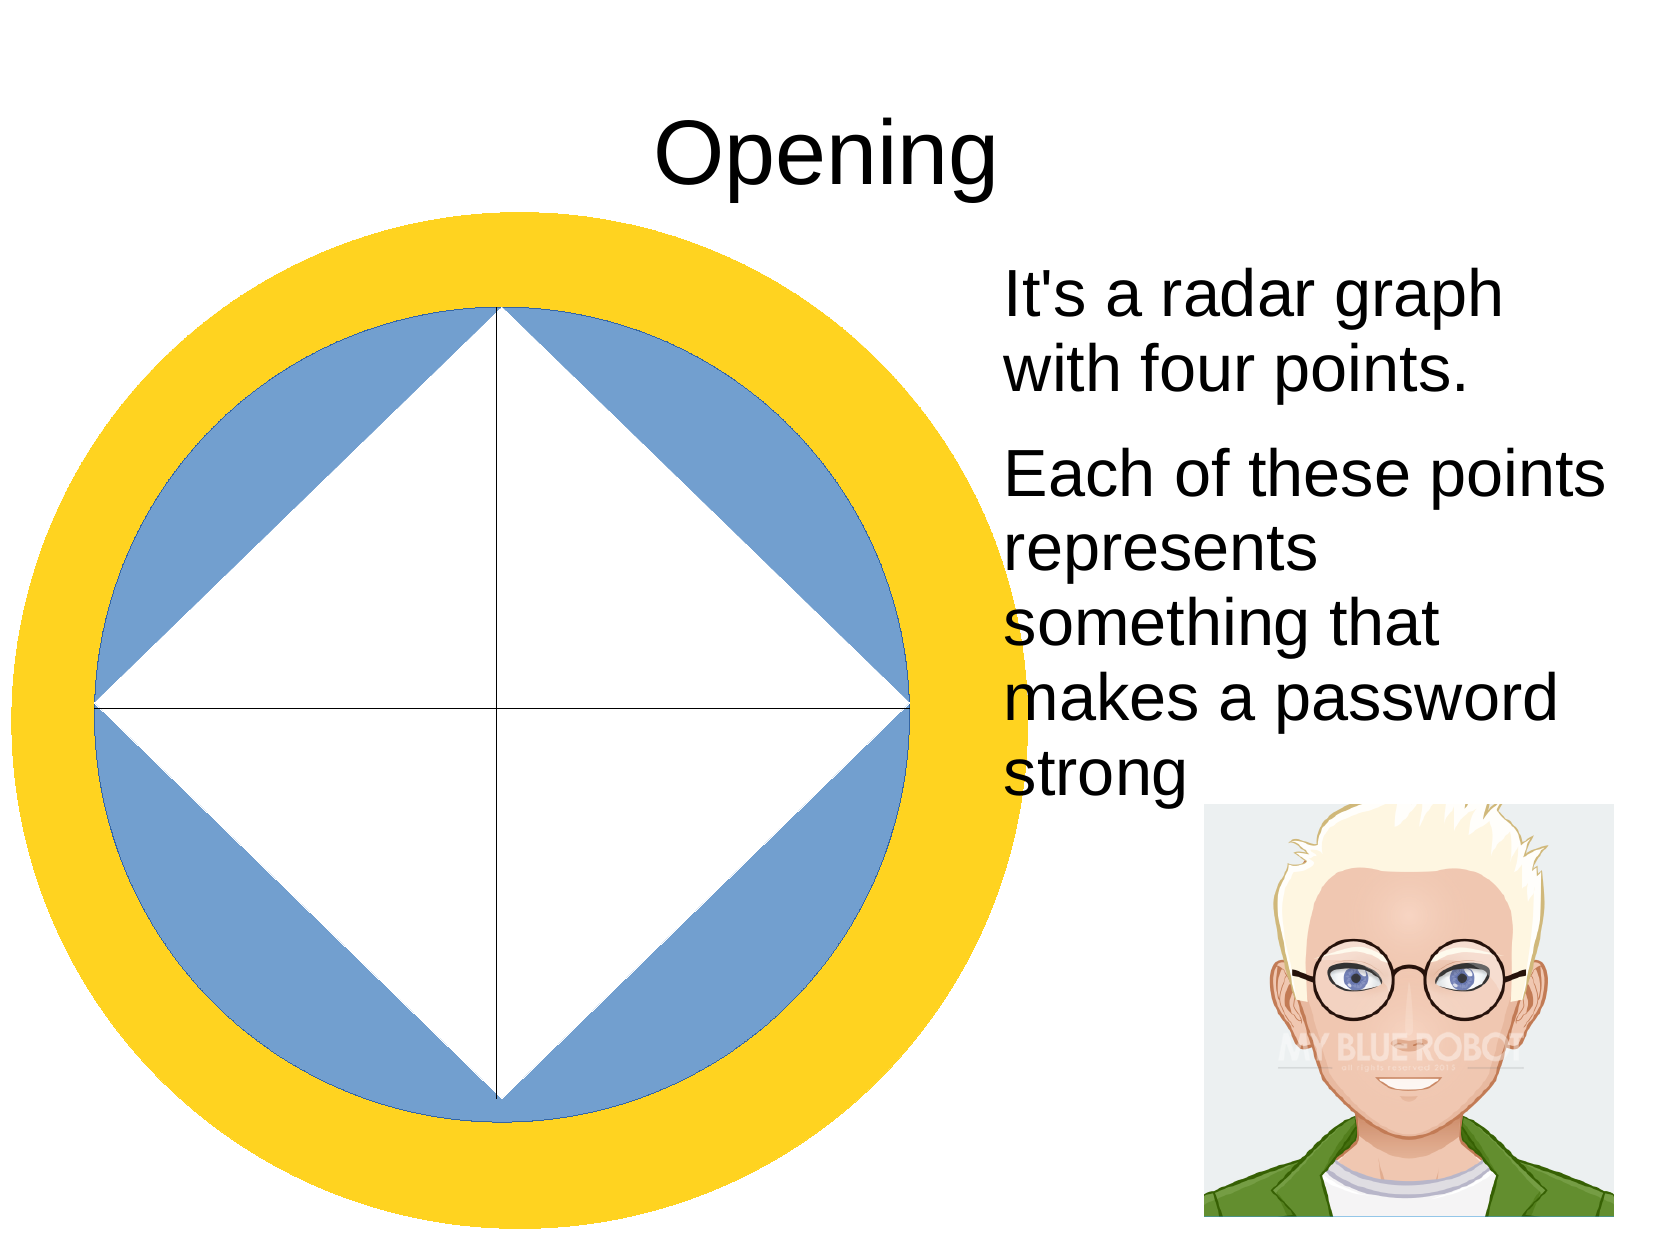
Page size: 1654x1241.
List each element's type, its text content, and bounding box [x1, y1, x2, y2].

title Opening [82, 49, 1571, 257]
text_box [11, 257, 959, 1229]
picture [1204, 804, 1614, 1217]
list It's a radar graph with four points. Each of these points represents something that makes a password strong [933, 256, 1619, 976]
